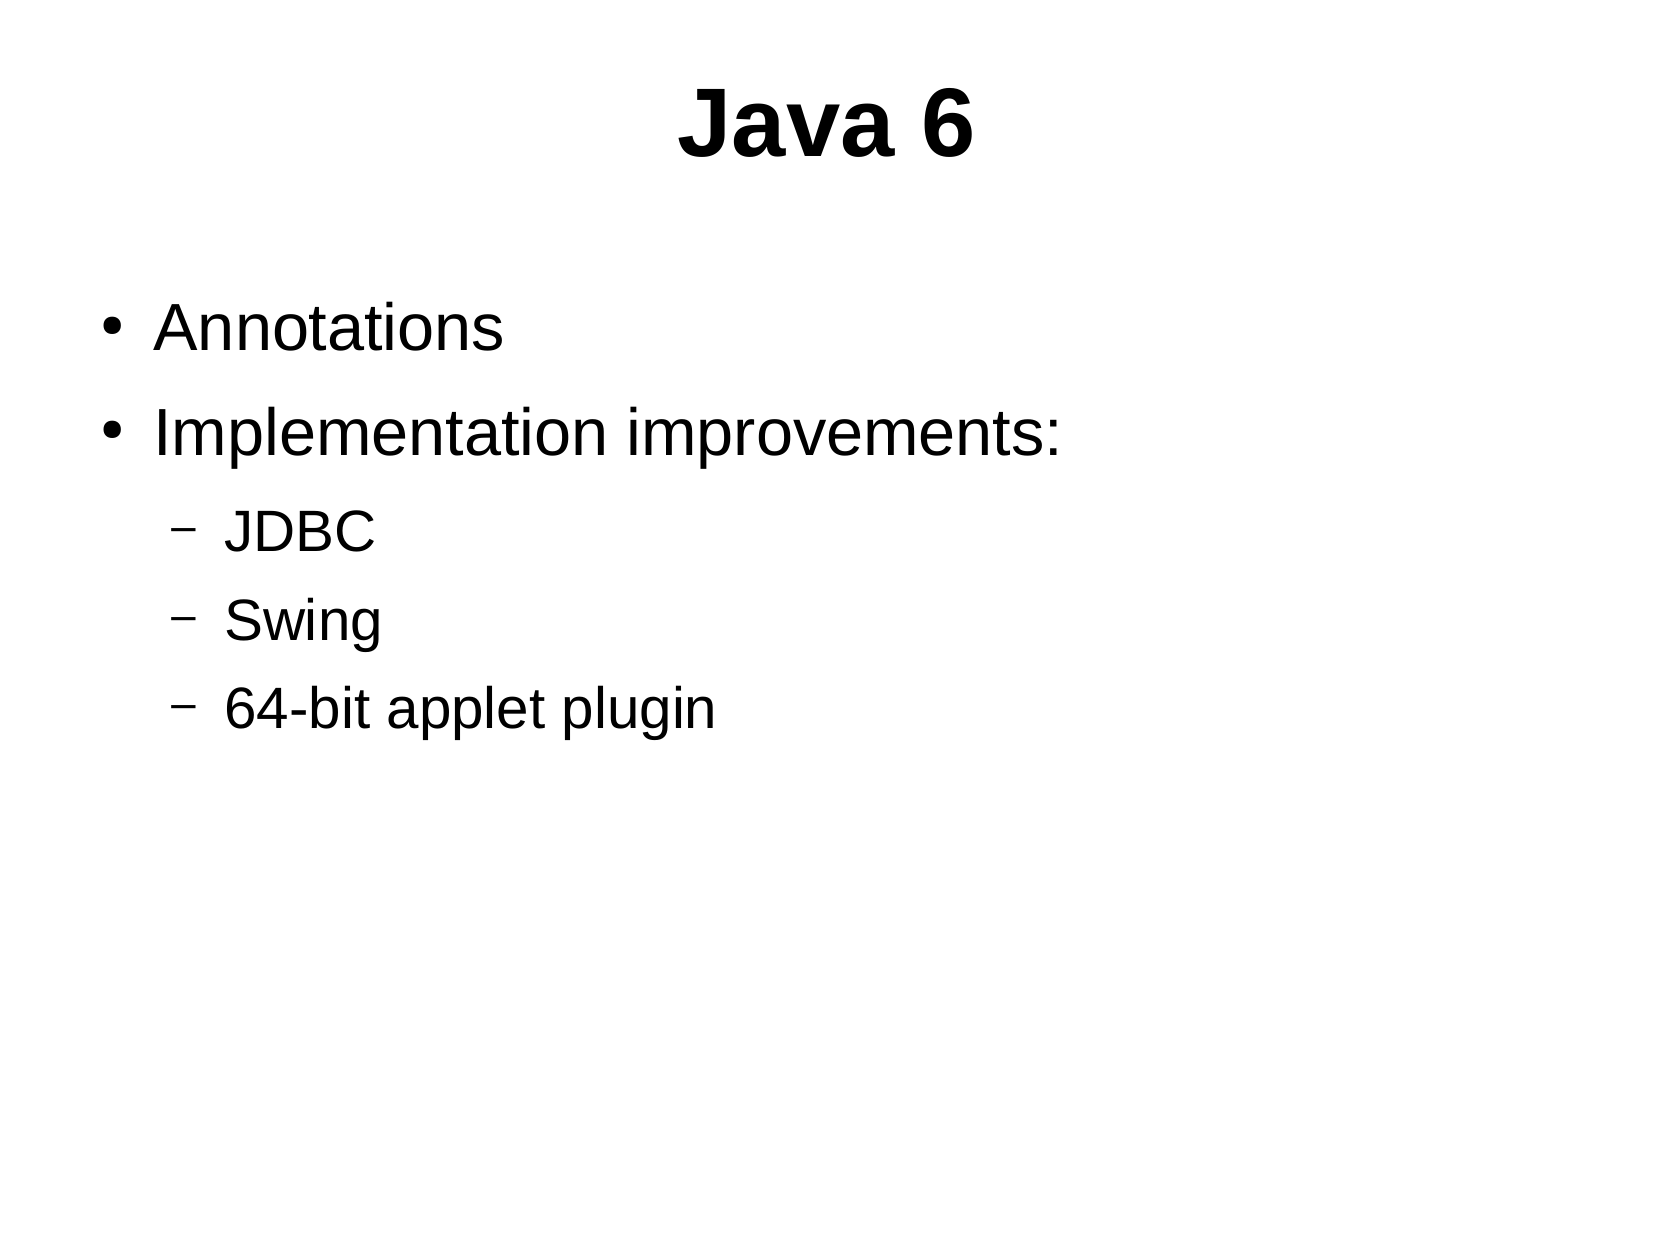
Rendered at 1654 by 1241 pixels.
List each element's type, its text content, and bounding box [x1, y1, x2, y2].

list Annotations Implementation improvements: JDBC Swing 64-bit applet plugin [82, 290, 1538, 1010]
title Java 6 [82, 49, 1571, 196]
